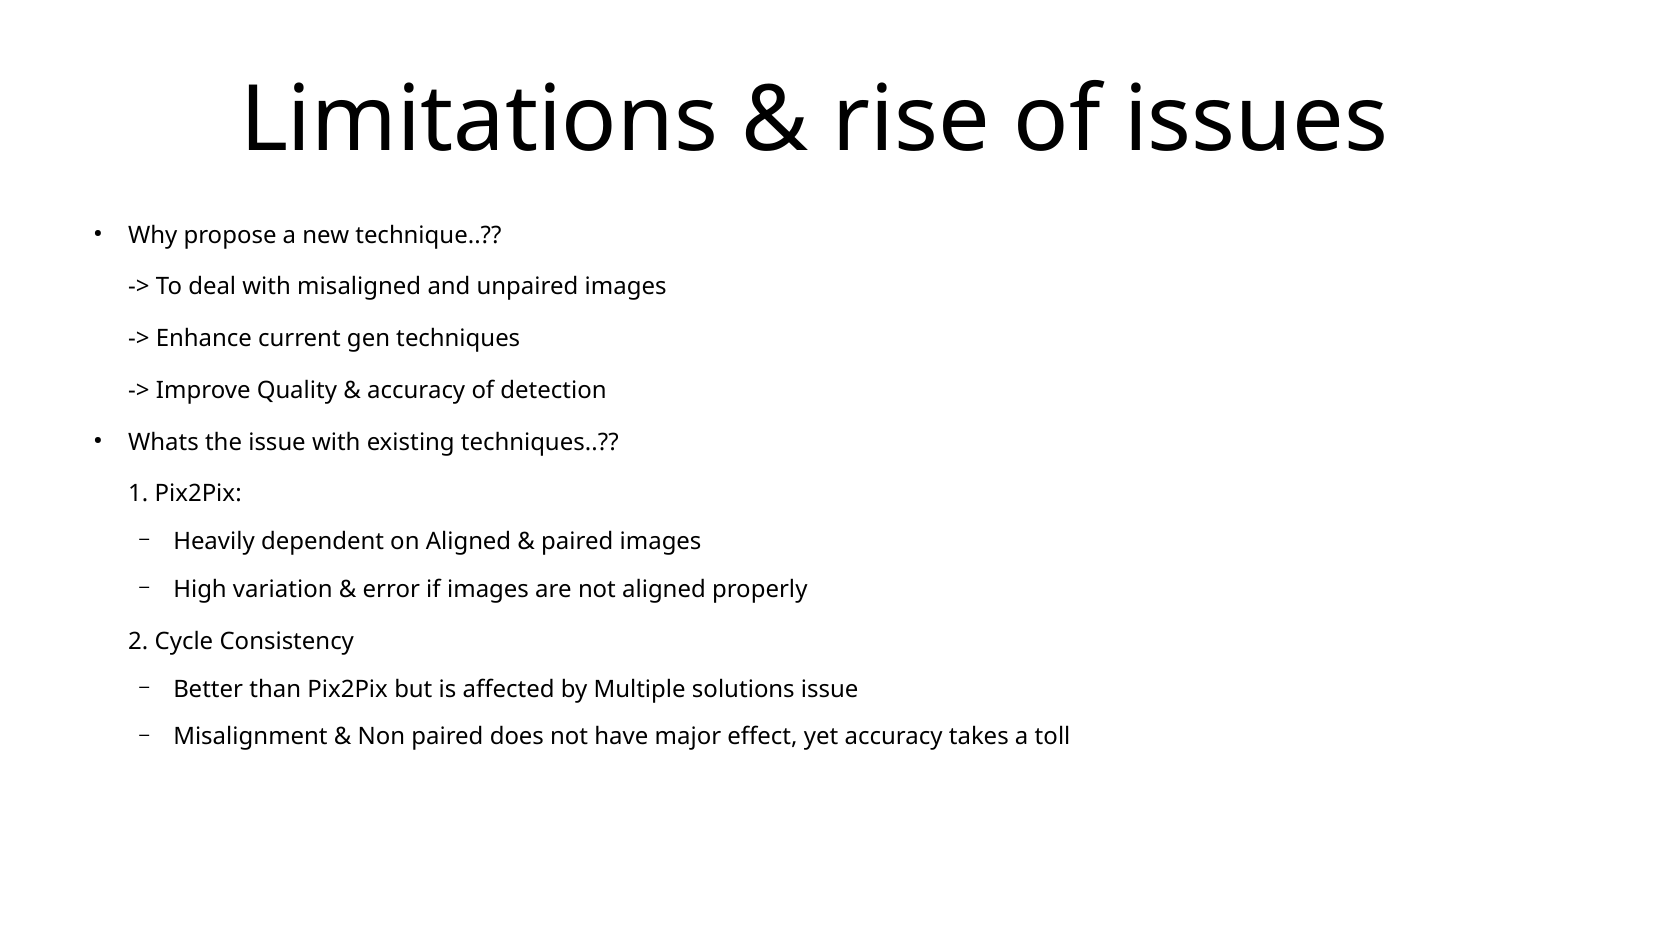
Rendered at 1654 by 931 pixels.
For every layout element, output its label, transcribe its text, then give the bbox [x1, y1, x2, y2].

list Why propose a new technique..?? -> To deal with misaligned and unpaired images -> Enhance current gen techniques -> Improve Quality & accuracy of detection Whats the issue with existing techniques..?? 1. Pix2Pix: Heavily dependent on Aligned & paired images High variation & error if images are not aligned properly 2. Cycle Consistency Better than Pix2Pix but is affected by Multiple solutions issue Misalignment & Non paired does not have major effect, yet accuracy takes a toll [82, 217, 1571, 758]
title Limitations & rise of issues [82, 37, 1571, 193]
